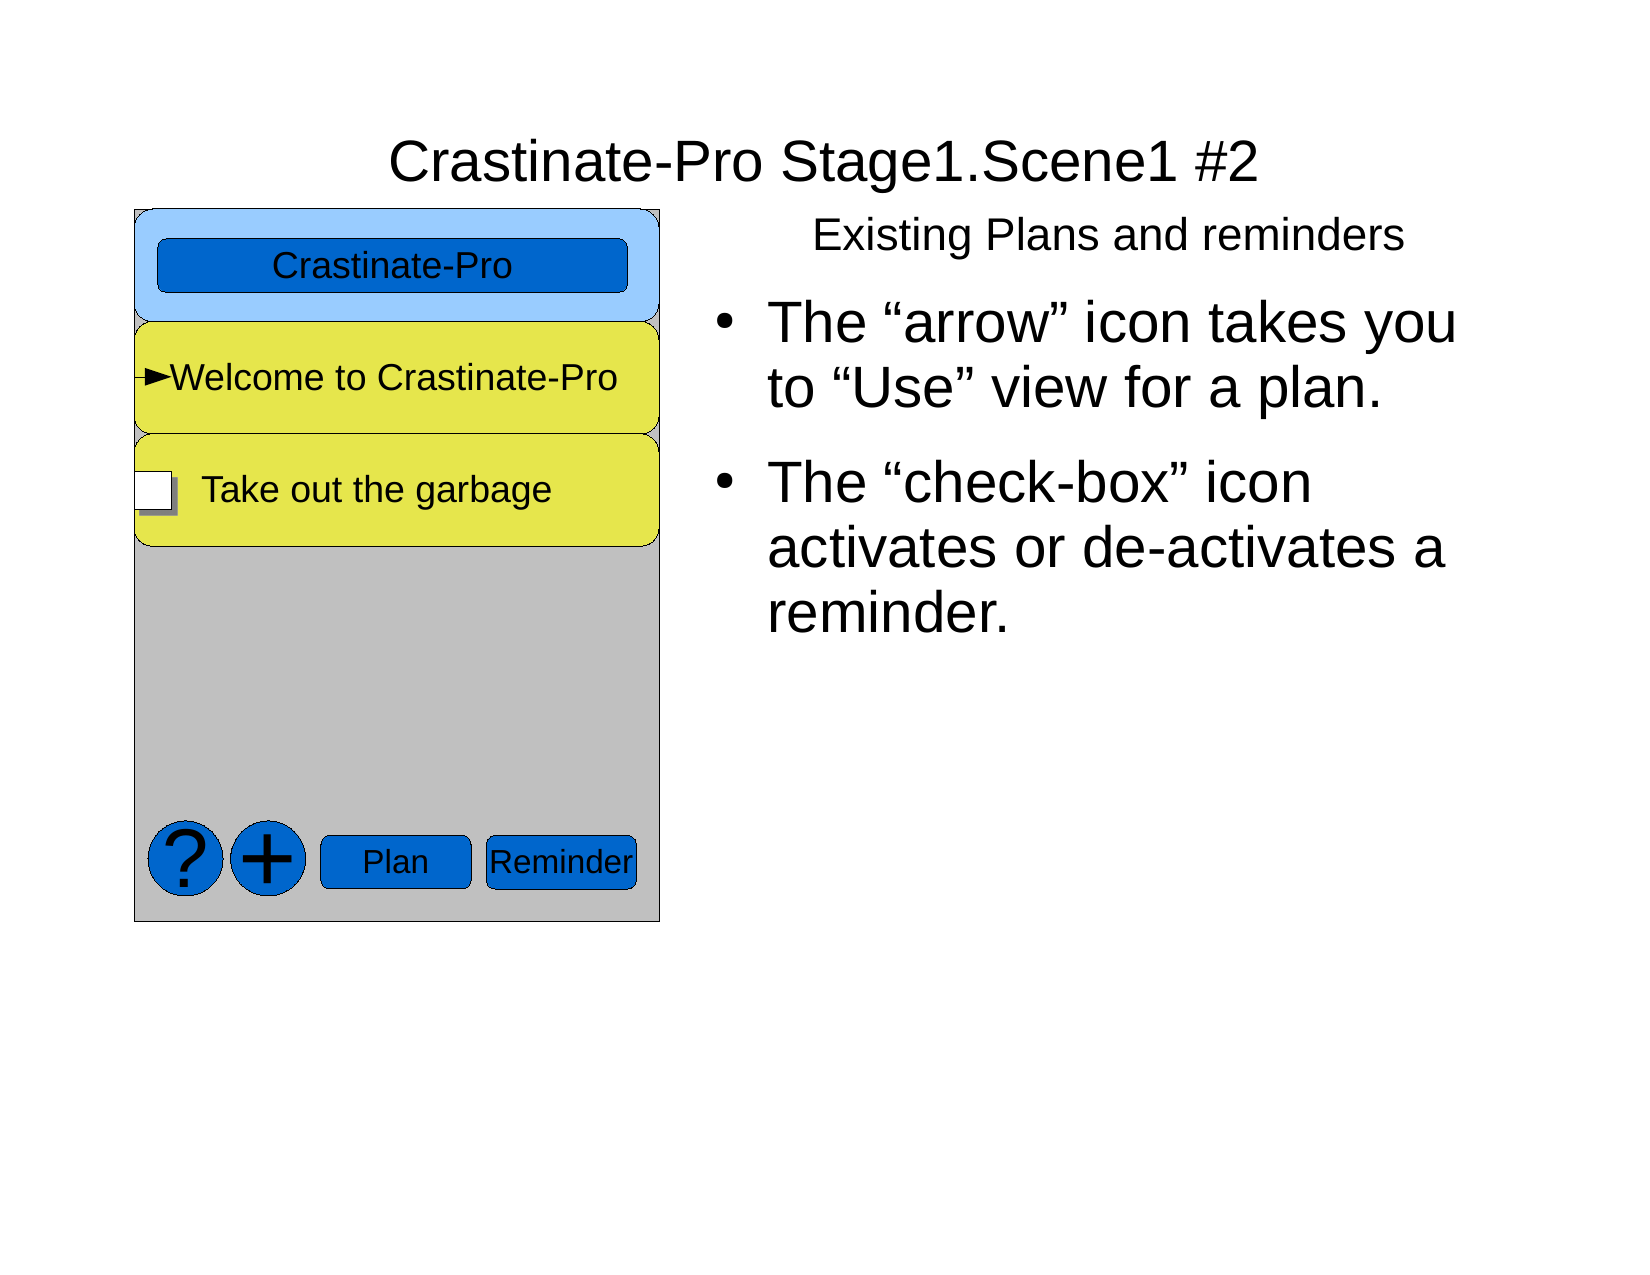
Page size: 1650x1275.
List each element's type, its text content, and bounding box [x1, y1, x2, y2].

list Existing Plans and reminders The “arrow” icon takes you to “Use” view for a plan. The “check-box” icon activates or de-activates a reminder. [696, 209, 1522, 922]
text_box Welcome to Crastinate-Pro [134, 321, 660, 434]
text_box Plan [320, 835, 472, 889]
text_box Take out the garbage [134, 433, 660, 547]
text_box [134, 471, 172, 510]
text_box [647, 417, 660, 451]
text_box [134, 208, 660, 339]
title Crastinate-Pro Stage1.Scene1 #2 [135, 112, 1515, 210]
text_box + [230, 820, 306, 896]
text_box ? [147, 820, 224, 896]
text_box [134, 421, 147, 446]
text_box [134, 529, 660, 922]
text_box Crastinate-Pro [157, 238, 628, 293]
text_box Reminder [486, 835, 637, 890]
